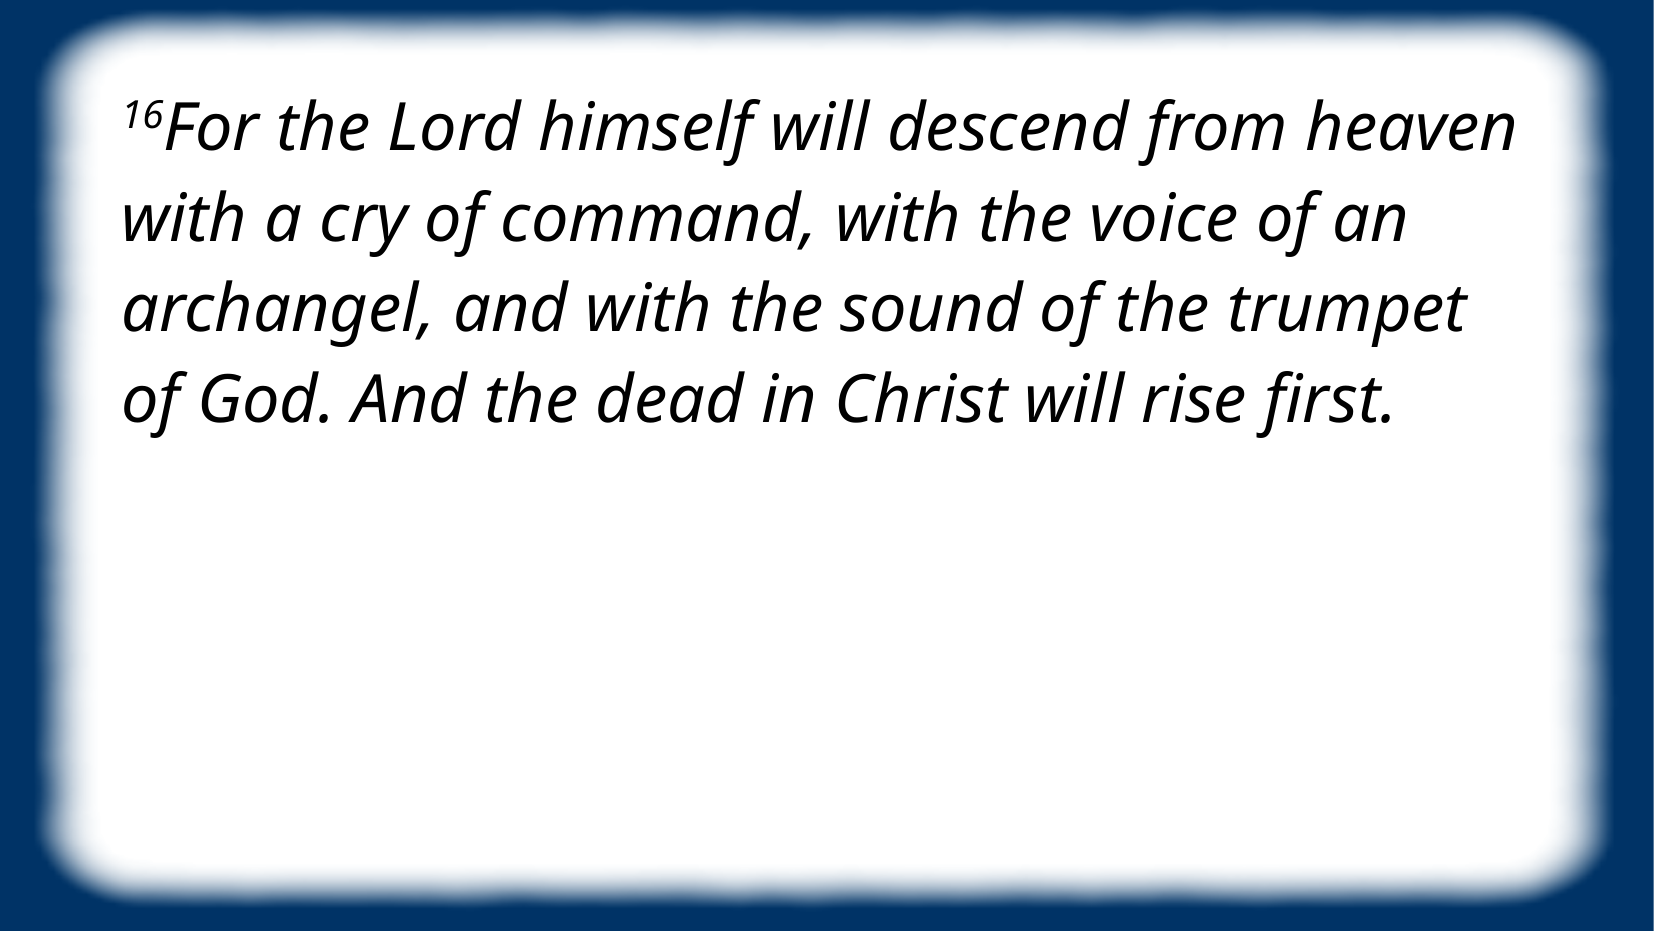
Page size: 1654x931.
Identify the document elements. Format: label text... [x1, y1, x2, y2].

picture [0, 0, 1654, 931]
text_box 16For the Lord himself will descend from heaven with a cry of command, with the voice of an archangel, and with the sound of the trumpet of God. And the dead in Christ will rise first. [106, 71, 1557, 466]
